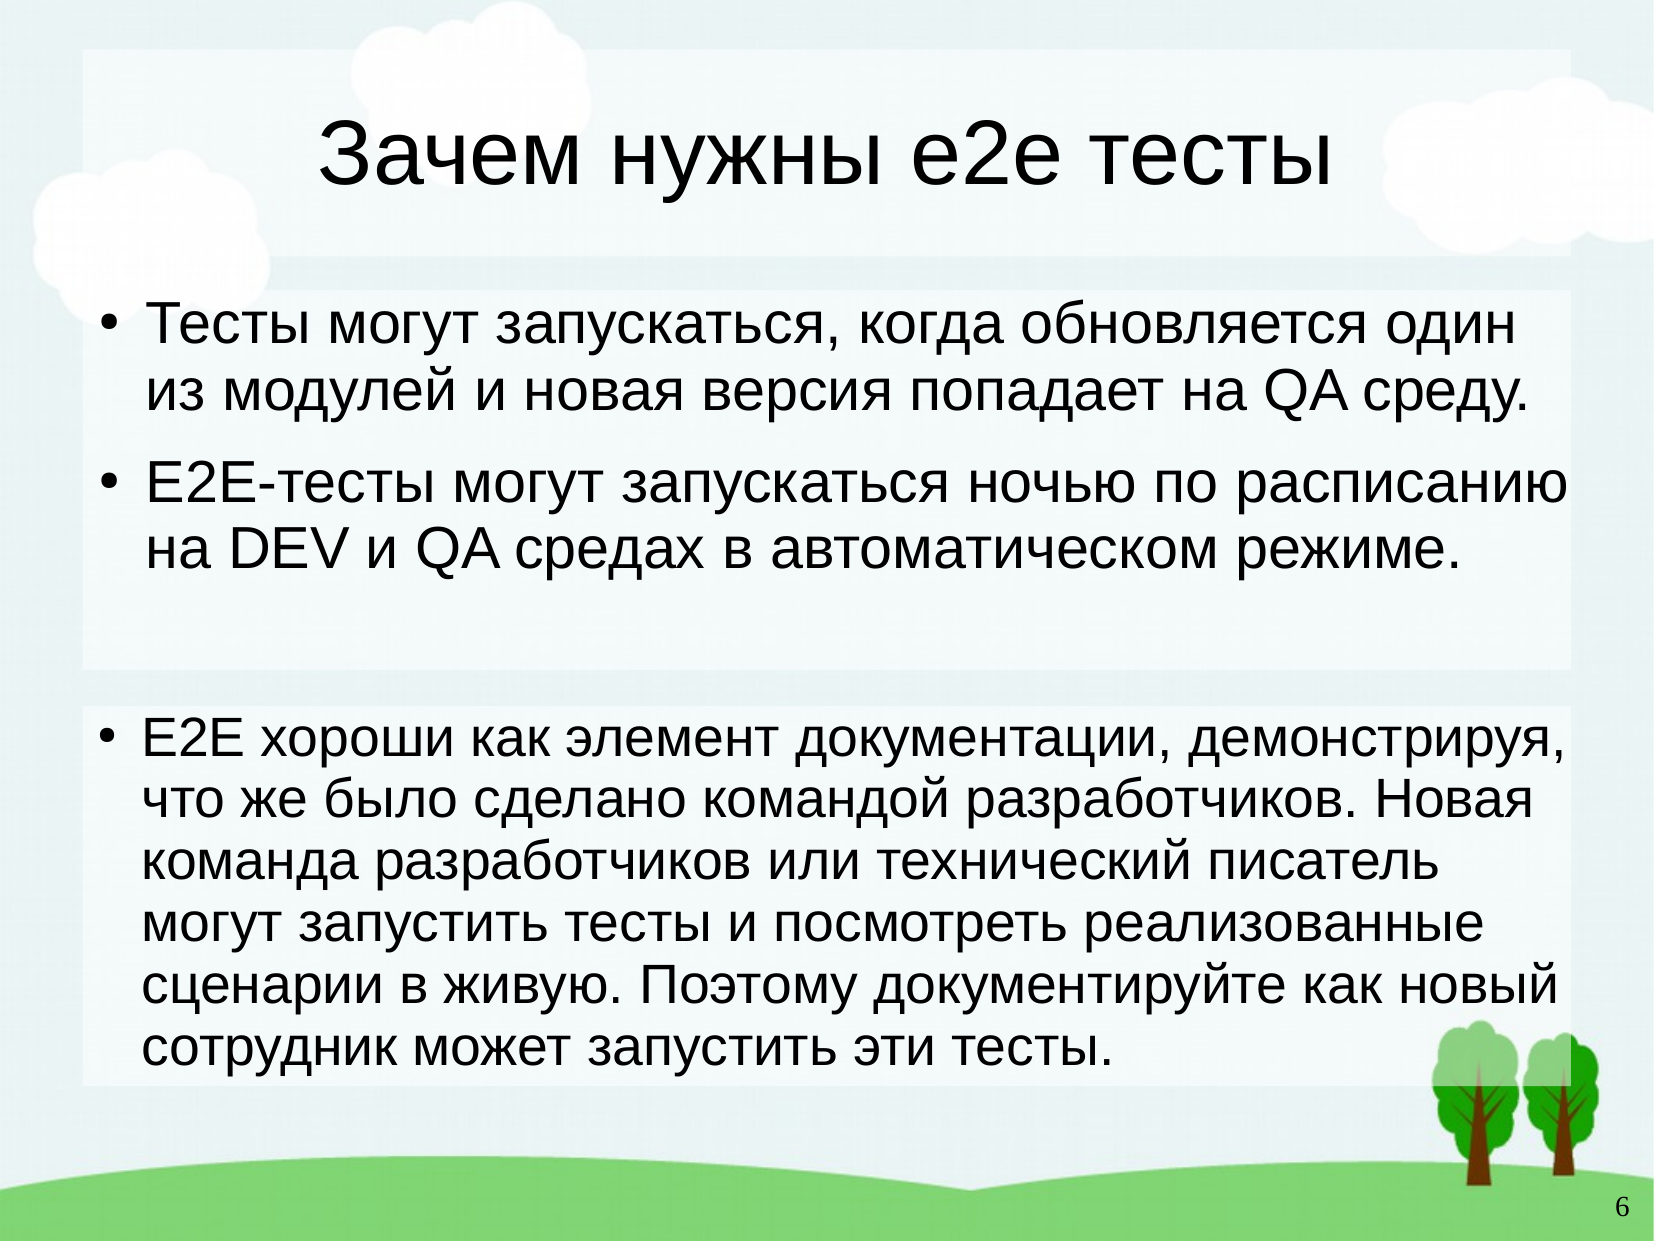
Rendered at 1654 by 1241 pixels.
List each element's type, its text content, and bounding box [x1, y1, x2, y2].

list Тесты могут запускаться, когда обновляется один из модулей и новая версия попадает на QA среду. E2E-тесты могут запускаться ночью по расписанию на DEV и QA средах в автоматическом режиме. [82, 290, 1571, 671]
title Зачем нужны е2е тесты [82, 49, 1571, 257]
list E2E хороши как элемент документации, демонстрируя, что же было сделано командой разработчиков. Новая команда разработчиков или технический писатель могут запустить тесты и посмотреть реализованные сценарии в живую. Поэтому документируйте как новый сотрудник может запустить эти тесты. [82, 706, 1571, 1087]
picture [0, 0, 1654, 1241]
